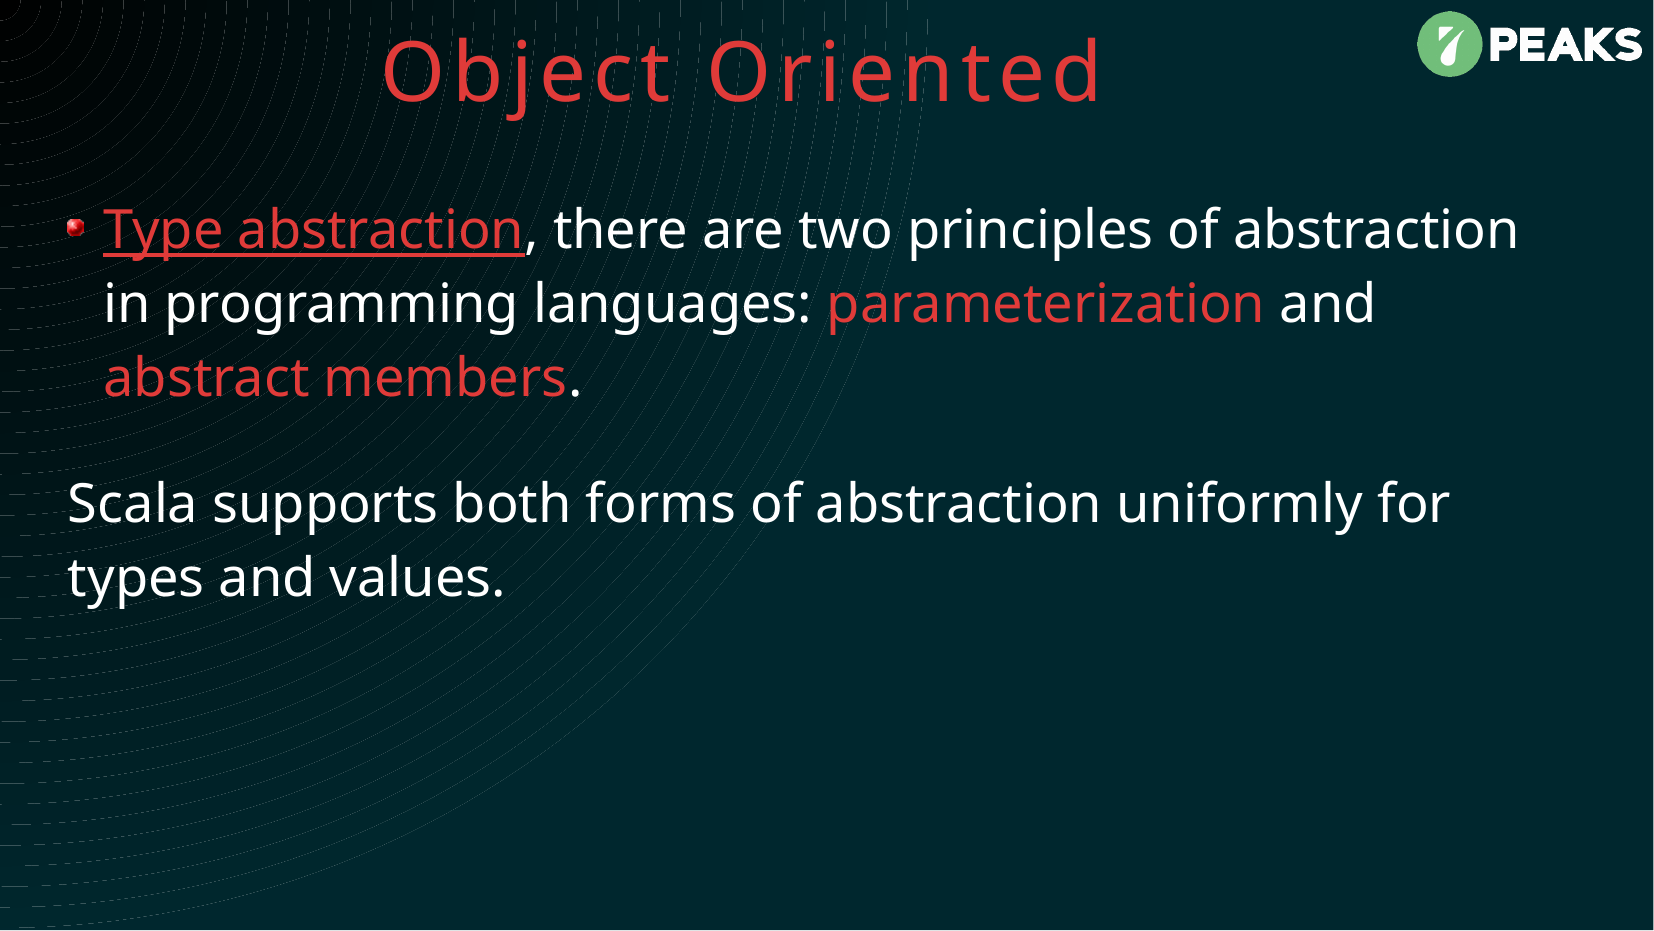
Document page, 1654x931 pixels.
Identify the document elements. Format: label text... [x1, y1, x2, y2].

text_box Object Oriented [366, 4, 1258, 148]
picture [1417, 11, 1642, 77]
text_box Type abstraction, there are two principles of abstraction in programming languages: parameterization and abstract members. Scala supports both forms of abstraction uniformly for types and values. [53, 183, 1565, 849]
